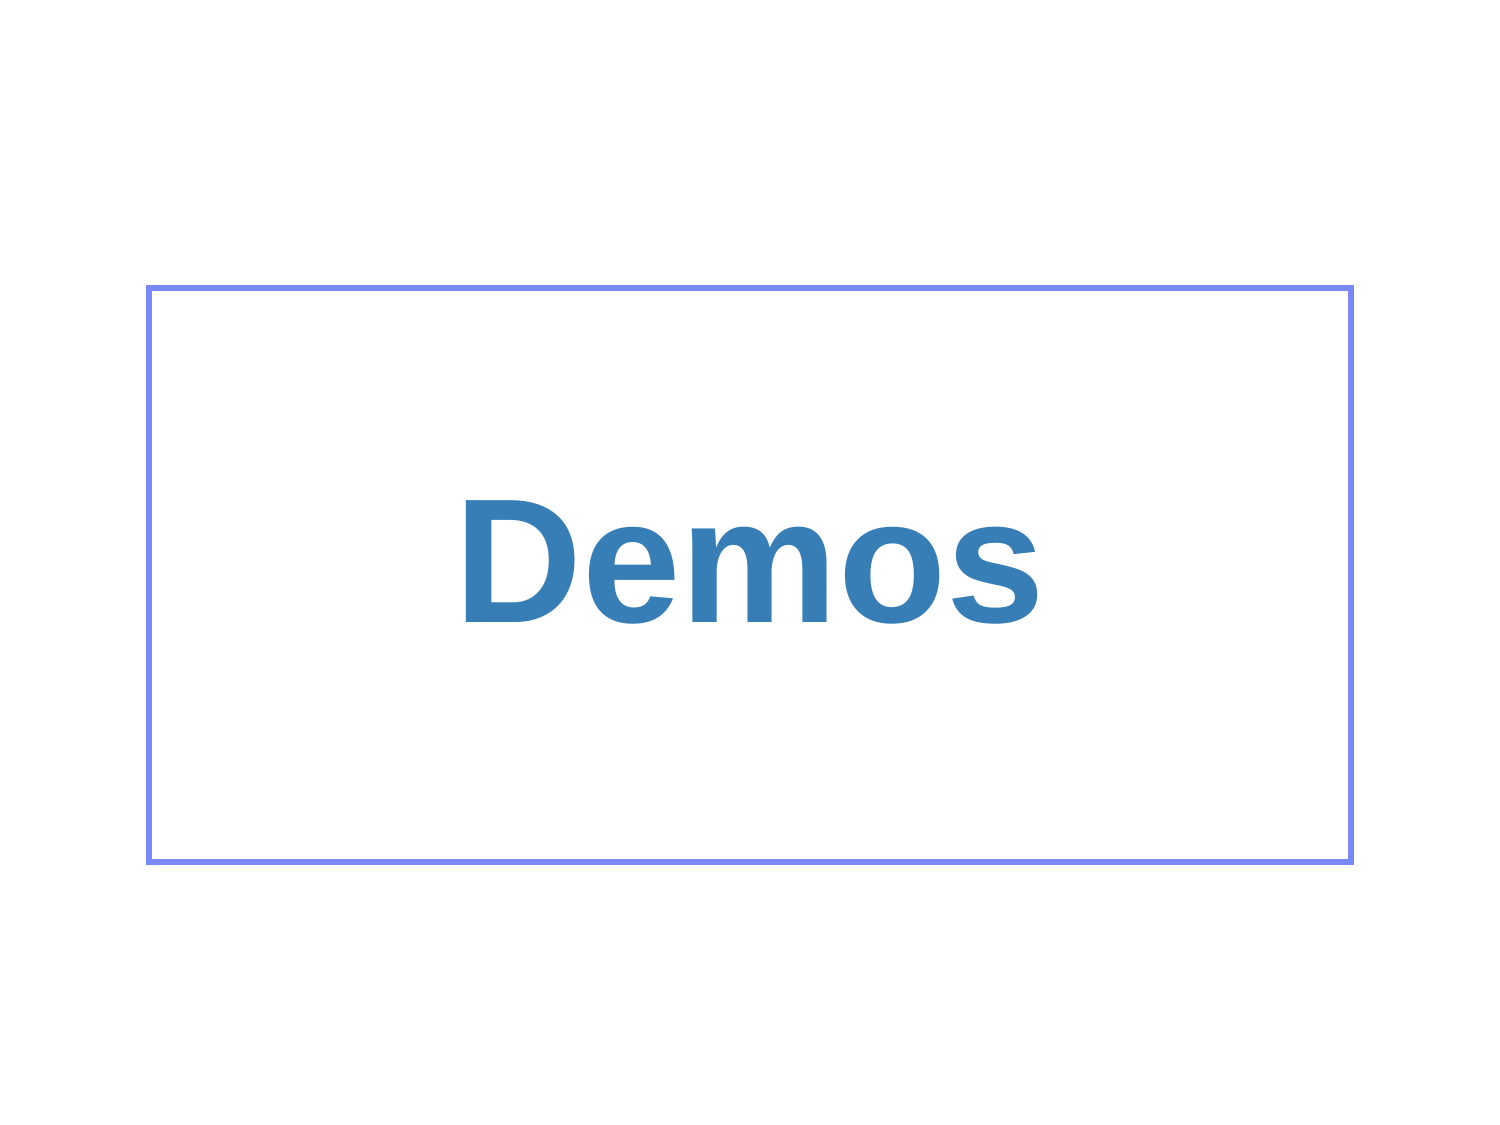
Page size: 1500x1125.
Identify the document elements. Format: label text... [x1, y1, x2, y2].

text_box Demos [231, 472, 1268, 667]
